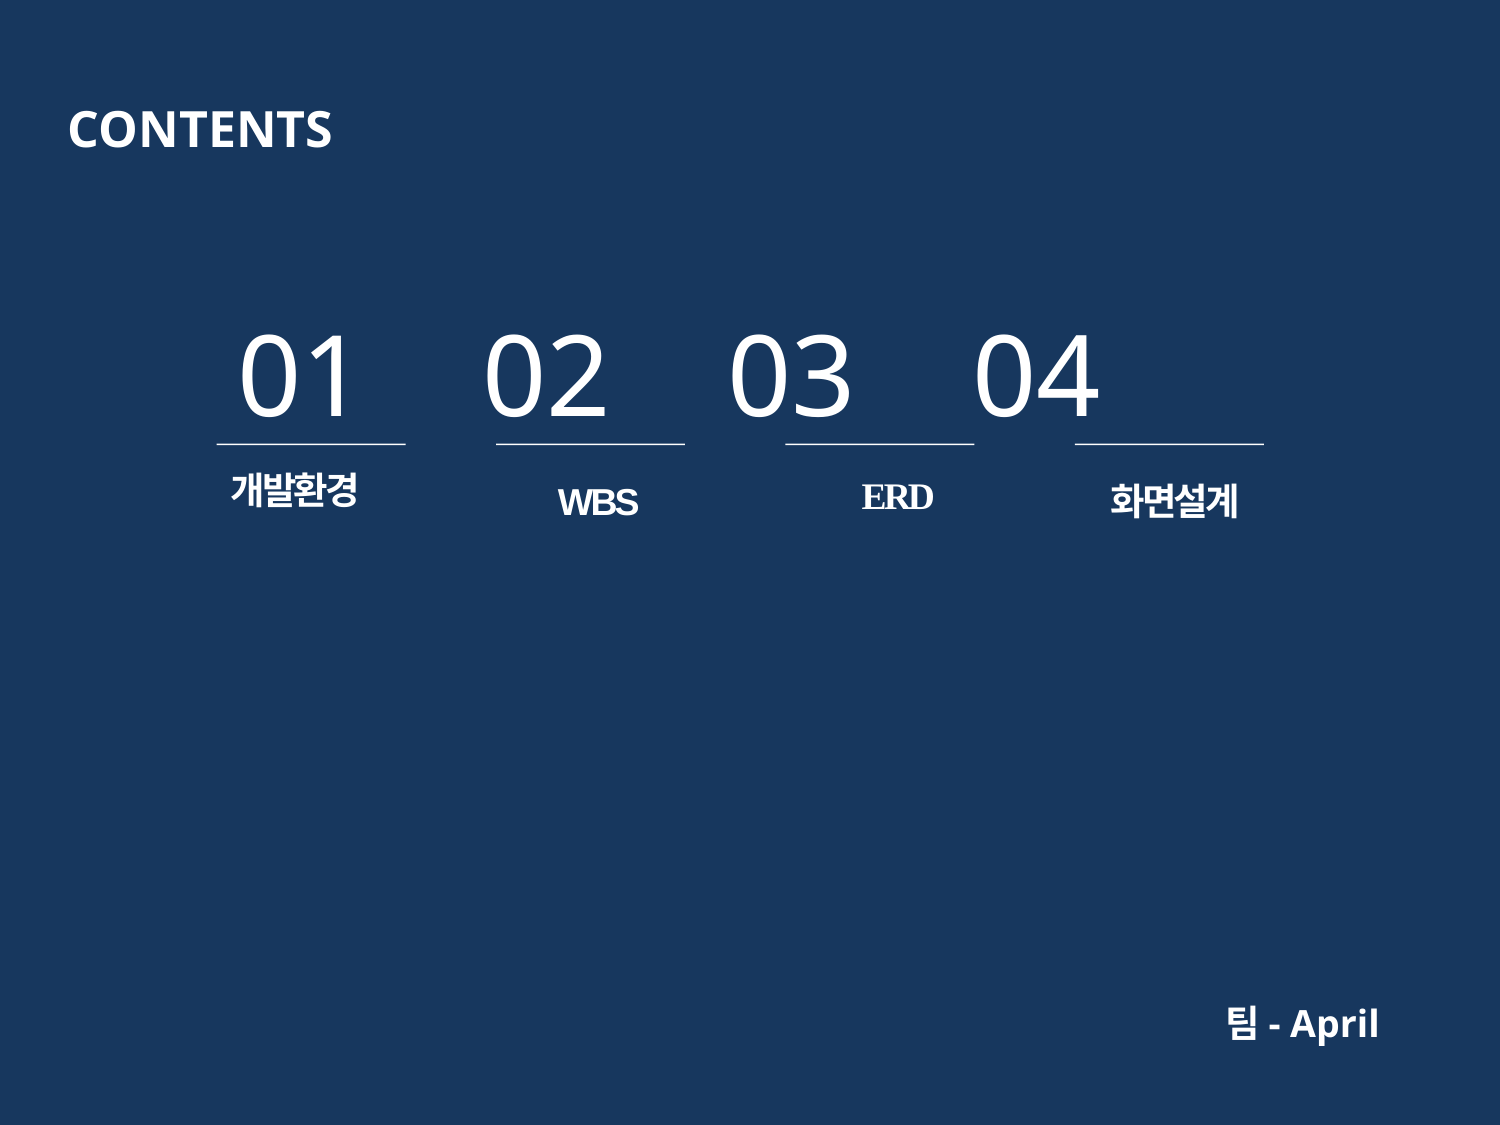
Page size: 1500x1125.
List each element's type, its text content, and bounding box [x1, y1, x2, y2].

text_box 팀- April [1200, 990, 1406, 1049]
text_box WBS [463, 470, 735, 531]
text_box 01 02 03 04 [222, 296, 1283, 447]
text_box ERD [744, 464, 1052, 525]
text_box CONTENTS [53, 89, 738, 165]
text_box 화면설계 [1000, 470, 1361, 531]
text_box 개발환경 [159, 459, 431, 520]
